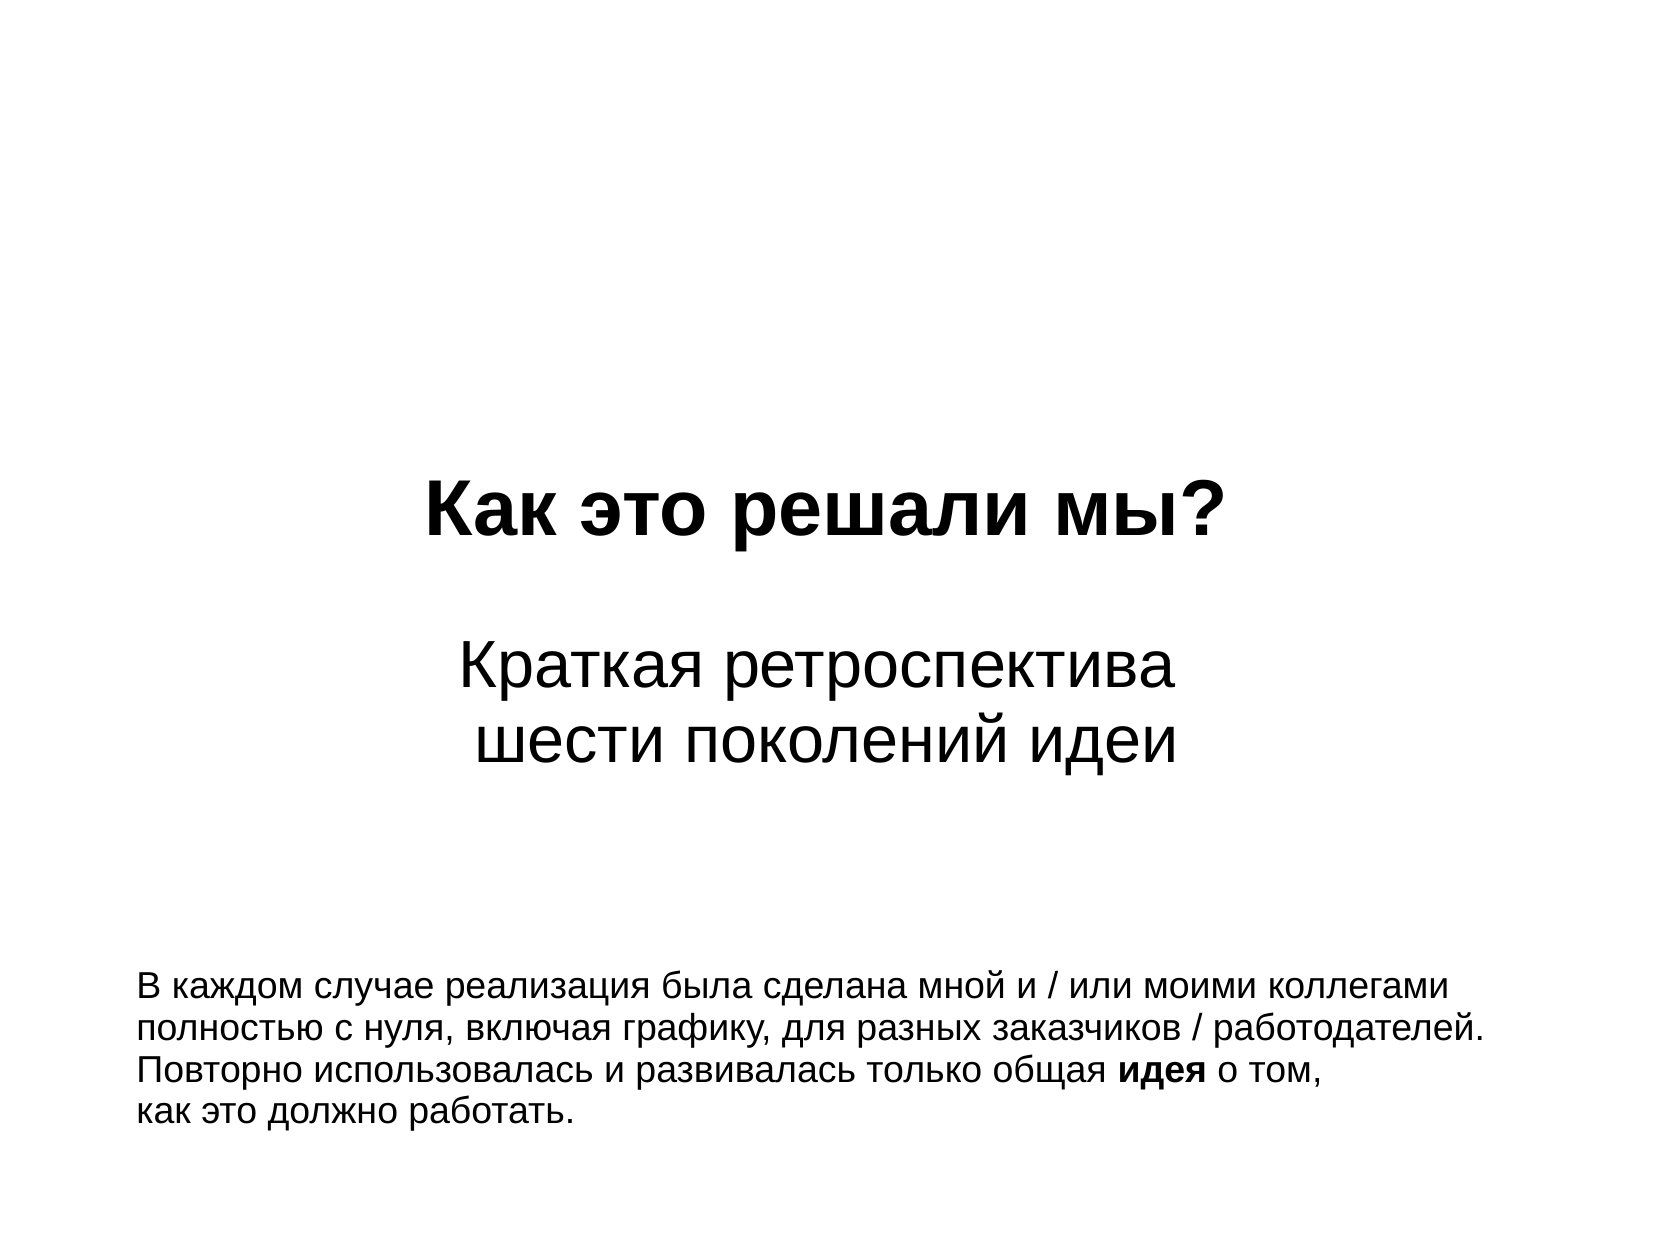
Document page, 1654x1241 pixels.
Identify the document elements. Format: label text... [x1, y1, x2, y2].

subtitle Как это решали мы? Краткая ретроспектива шести поколений идеи [82, 90, 1571, 1150]
text_box В каждом случае реализация была сделана мной и / или моими коллегами полностью с нуля, включая графику, для разных заказчиков / работодателей. Повторно использовалась и развивалась только общая идея о том, как это должно работать. [121, 956, 1533, 1182]
